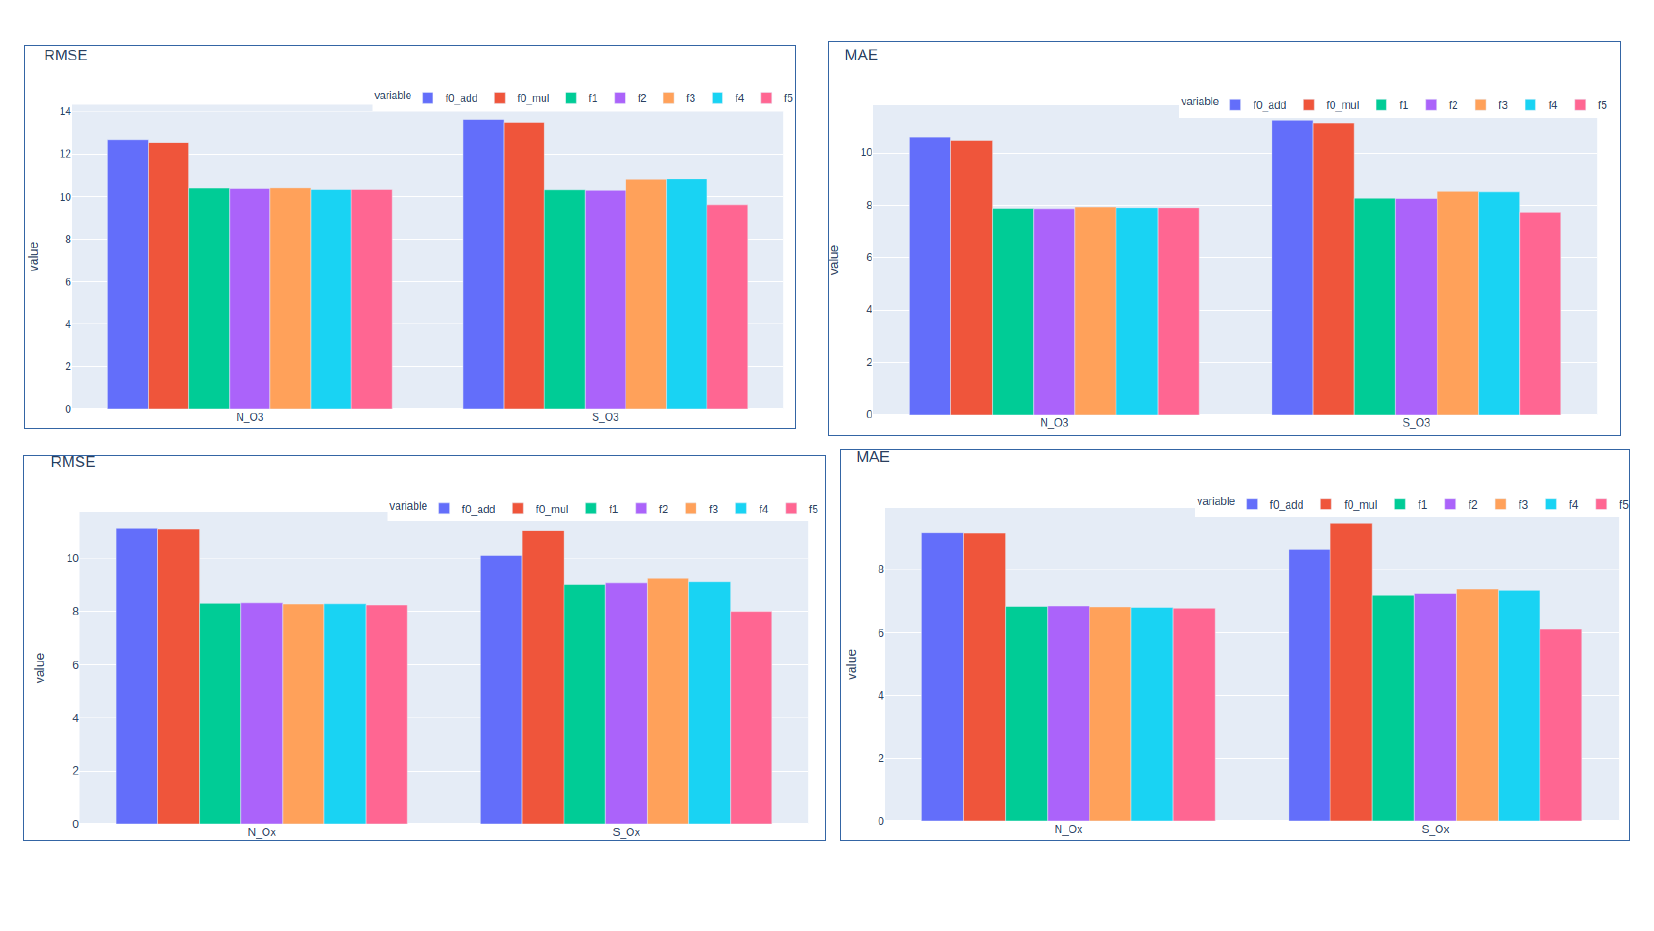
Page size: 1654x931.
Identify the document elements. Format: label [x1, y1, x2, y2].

picture [828, 41, 1621, 436]
picture [24, 44, 796, 429]
picture [23, 455, 826, 841]
picture [840, 449, 1630, 841]
